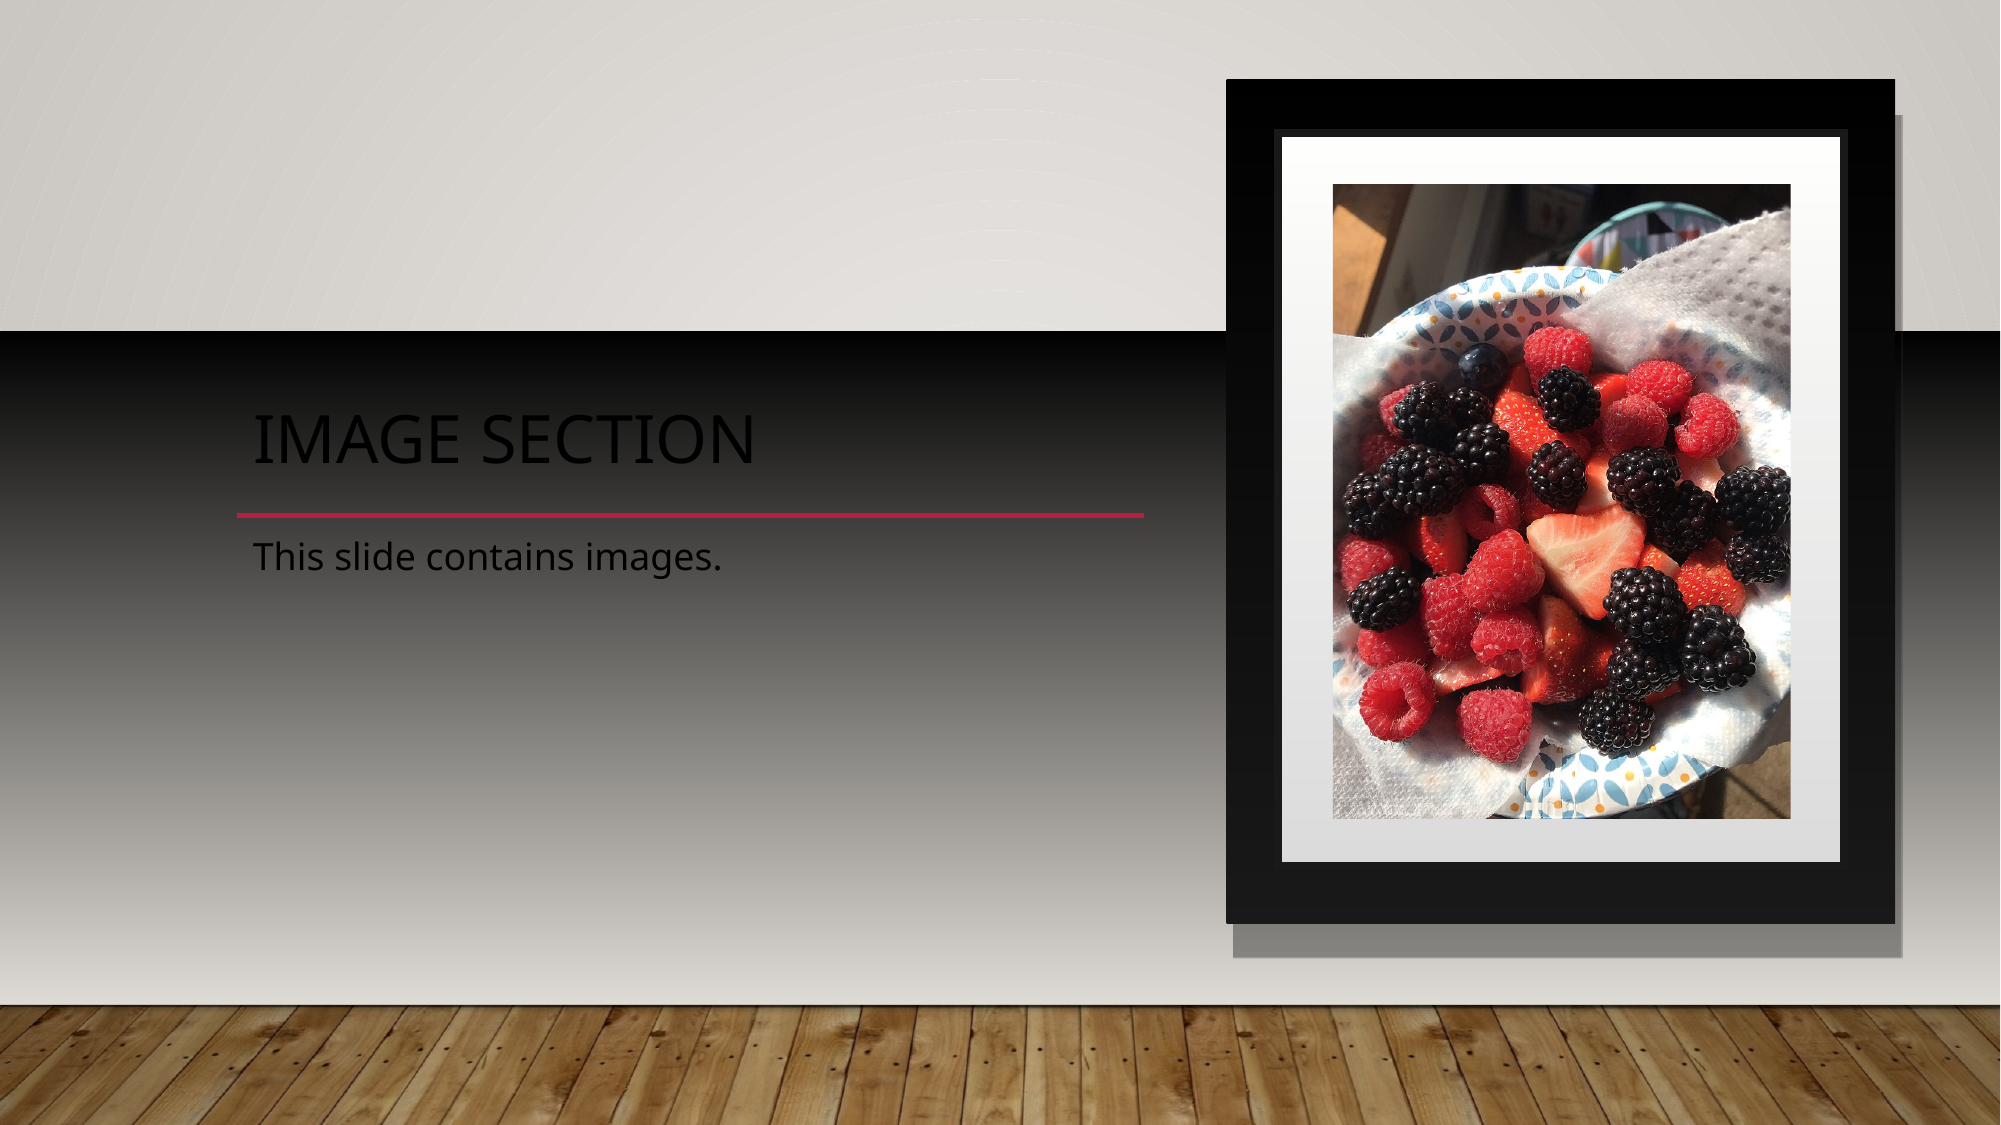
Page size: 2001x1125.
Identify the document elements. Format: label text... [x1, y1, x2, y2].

picture [1332, 184, 1791, 819]
title Image Section [238, 185, 1146, 486]
list This slide contains images. [237, 516, 1145, 845]
